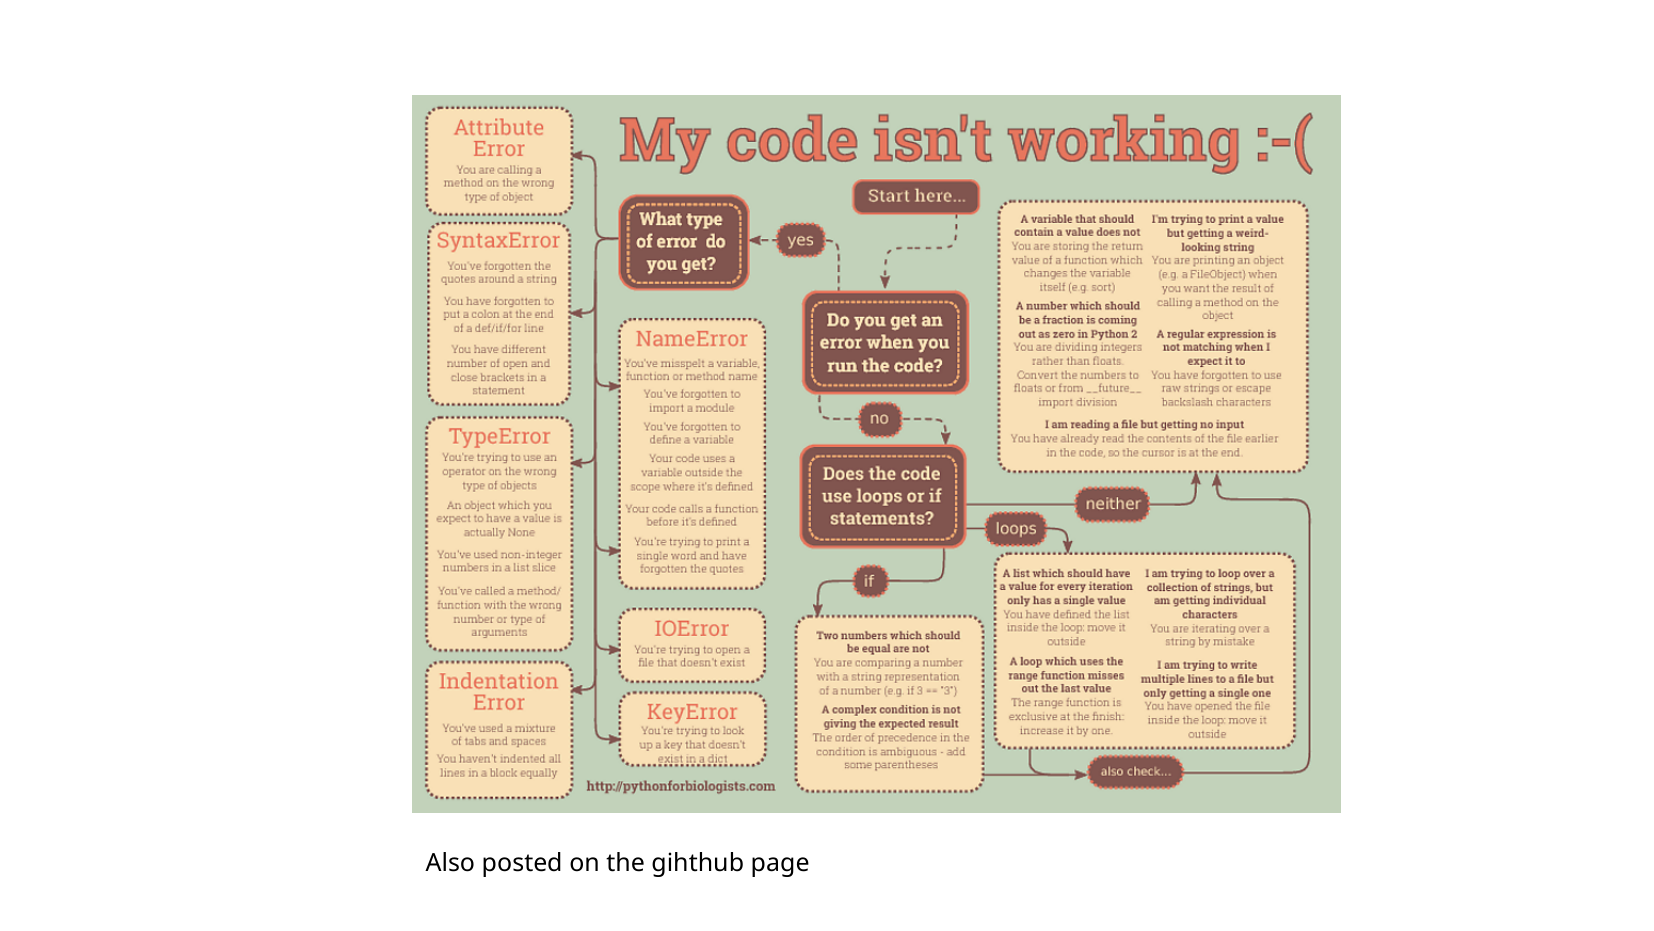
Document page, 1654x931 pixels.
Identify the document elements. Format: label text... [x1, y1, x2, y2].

picture [412, 95, 1341, 814]
text_box Also posted on the gihthub page [410, 837, 1340, 911]
